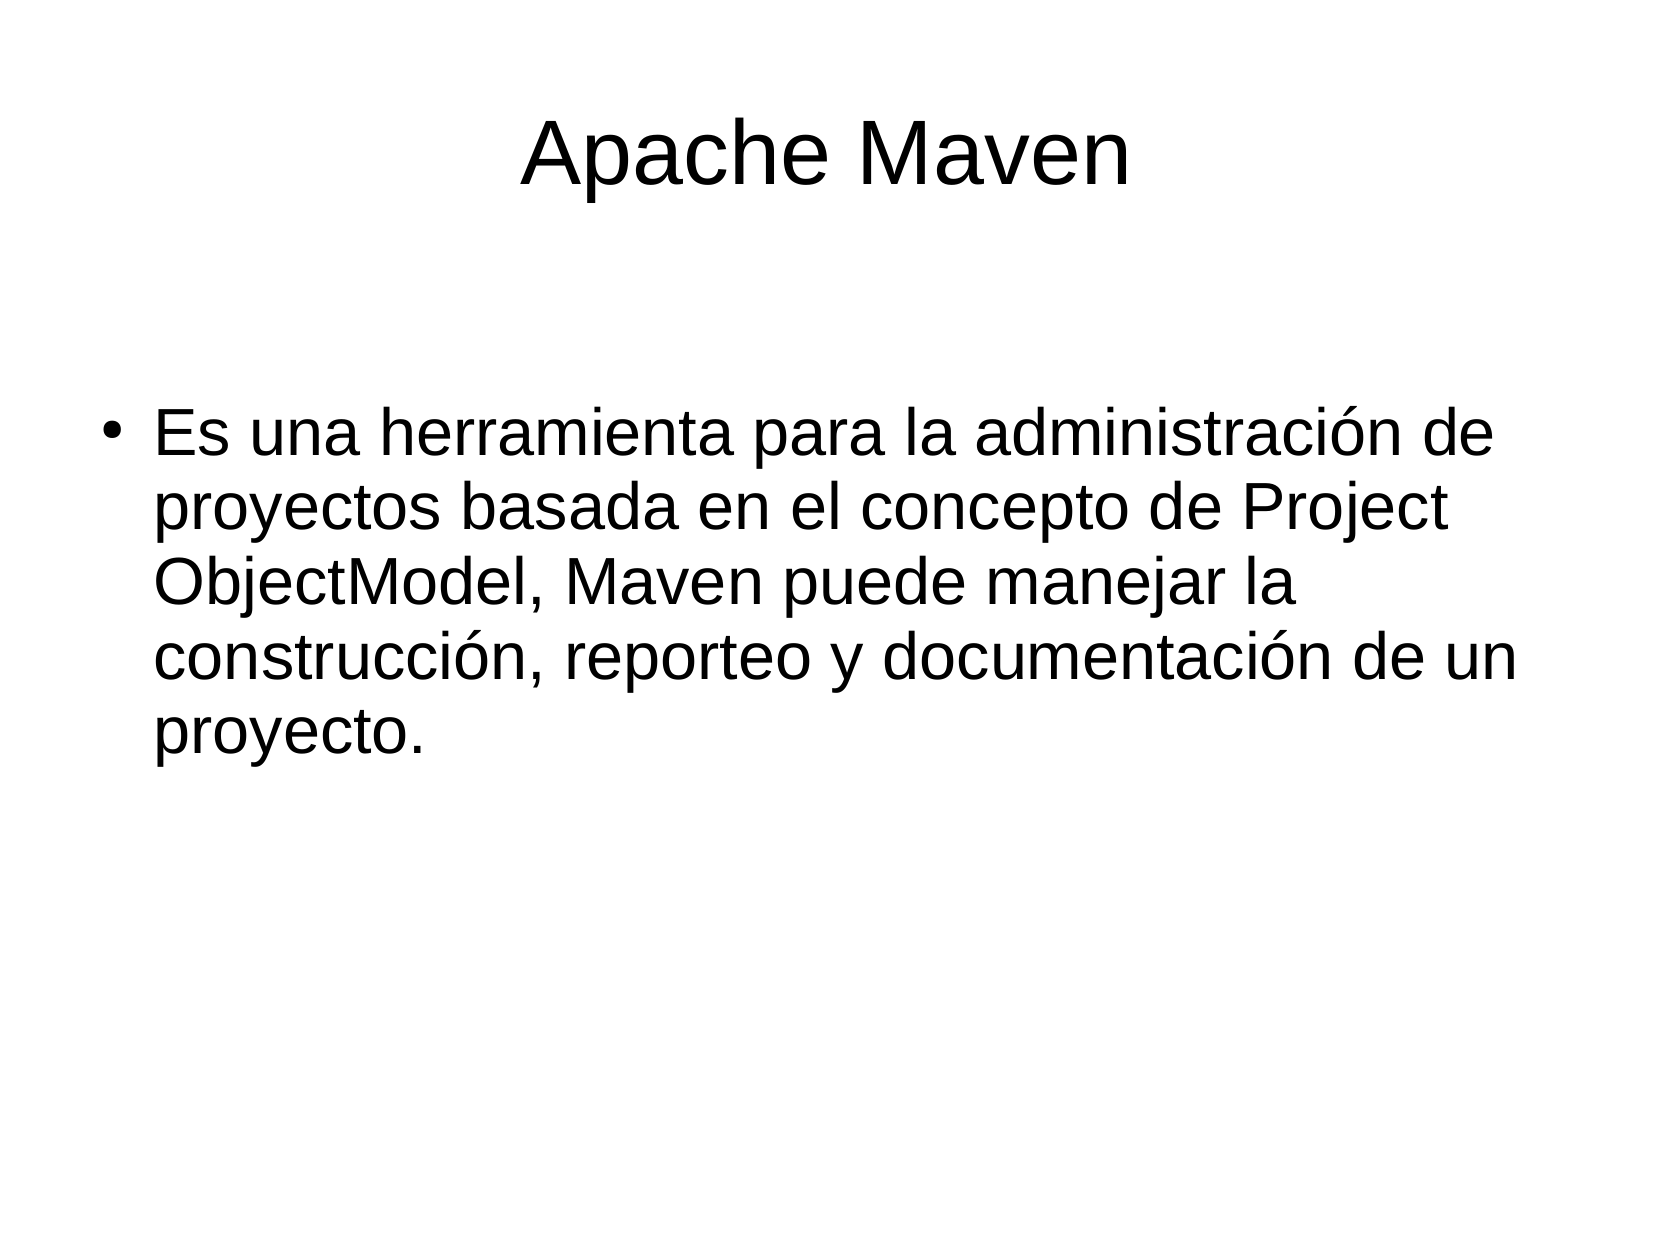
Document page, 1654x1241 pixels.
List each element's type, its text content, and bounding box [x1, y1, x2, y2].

list Es una herramienta para la administración de proyectos basada en el concepto de Project ObjectModel, Maven puede manejar la construcción, reporteo y documentación de un proyecto. [82, 290, 1571, 1010]
title Apache Maven [82, 49, 1571, 257]
